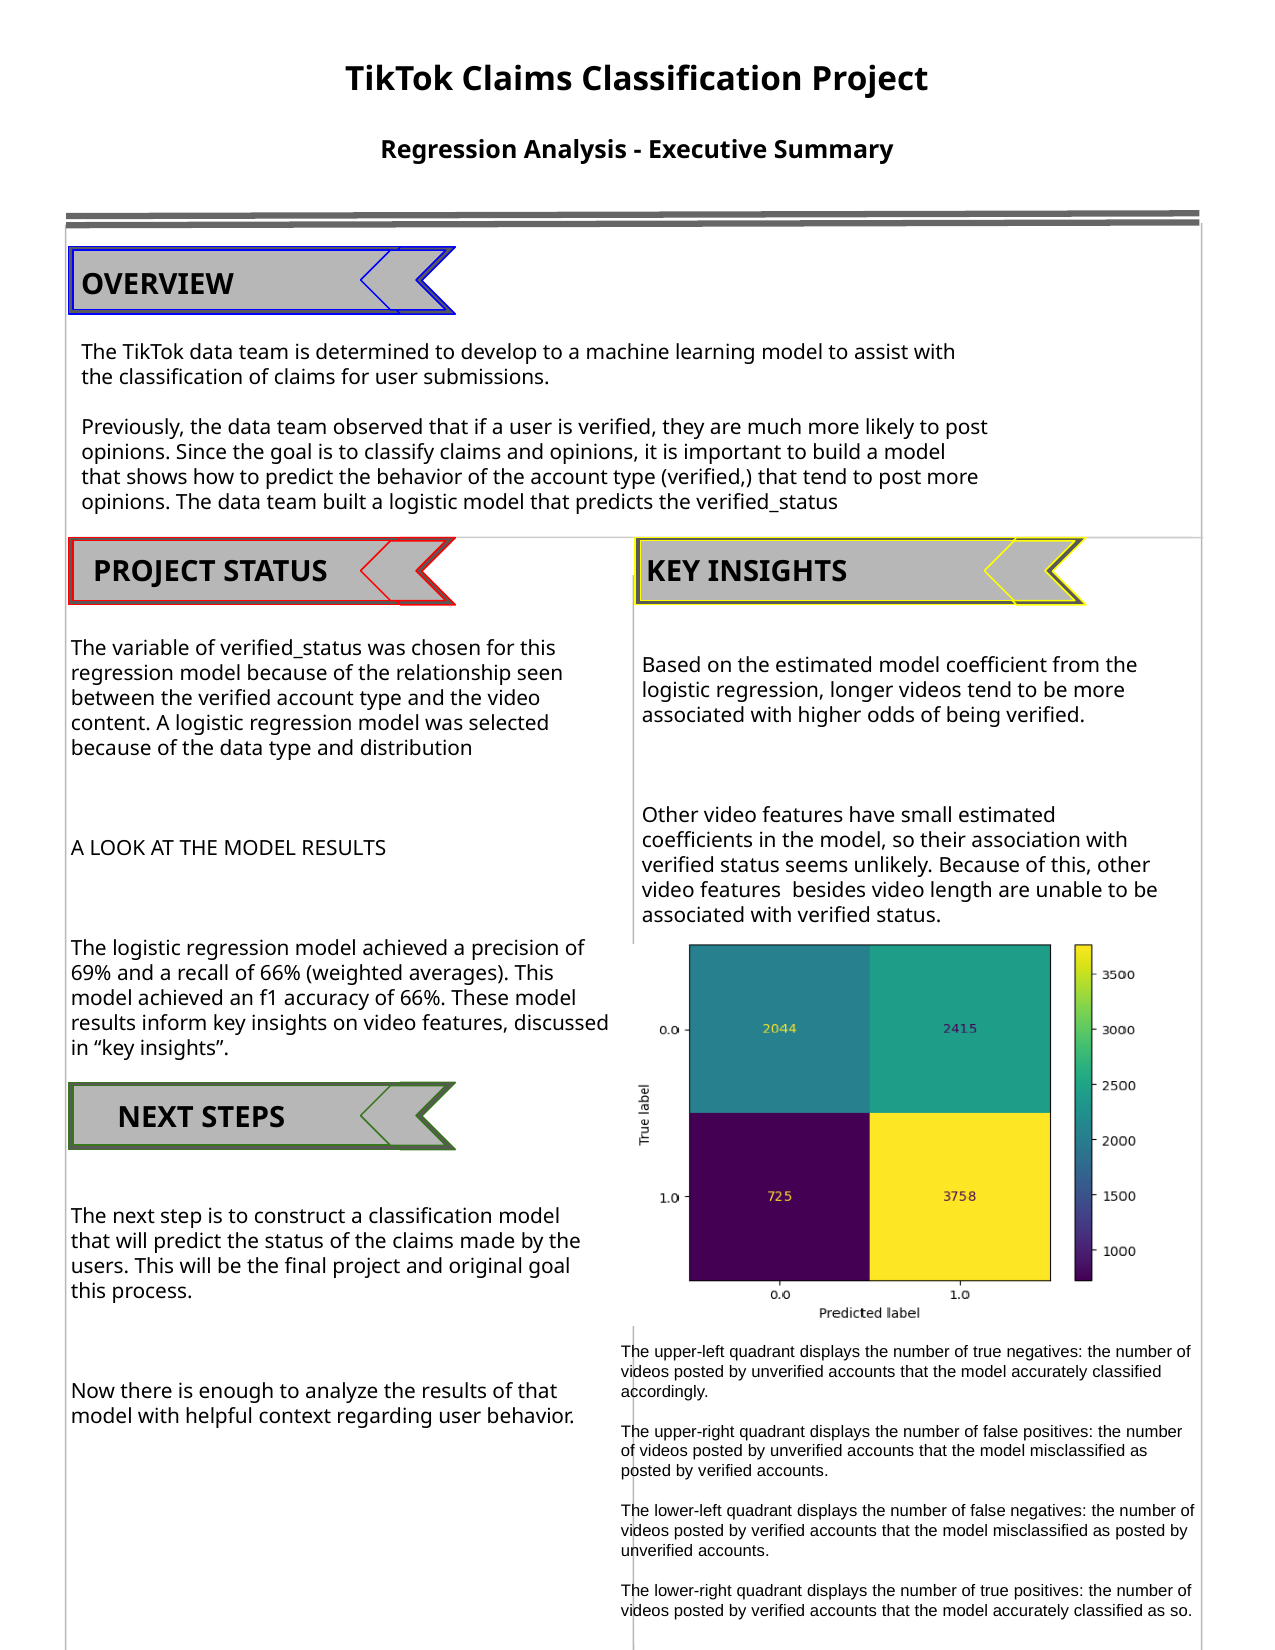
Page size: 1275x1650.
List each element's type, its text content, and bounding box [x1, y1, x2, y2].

text_box Based on the estimated model coefficient from the logistic regression, longer videos tend to be more associated with higher odds of being verified. Other video features have small estimated coefficients in the model, so their association with verified status seems unlikely. Because of this, other video features besides video length are unable to be associated with verified status. [626, 636, 1177, 942]
text_box TikTok Claims Classification Project Regression Analysis - Executive Summary [284, 44, 990, 179]
text_box The TikTok data team is determined to develop to a machine learning model to assist with the classification of claims for user submissions. Previously, the data team observed that if a user is verified, they are much more likely to post opinions. Since the goal is to classify claims and opinions, it is important to build a model that shows how to predict the behavior of the account type (verified,) that tend to post more opinions. The data team built a logistic model that predicts the verified_status [66, 323, 1004, 529]
text_box The next step is to construct a classification model that will predict the status of the claims made by the users. This will be the final project and original goal this process. Now there is enough to analyze the results of that model with helpful context regarding user behavior. [55, 1187, 606, 1443]
picture [626, 944, 1177, 1326]
text_box The variable of verified_status was chosen for this regression model because of the relationship seen between the verified account type and the video content. A logistic regression model was selected because of the data type and distribution A LOOK AT THE MODEL RESULTS The logistic regression model achieved a precision of 69% and a recall of 66% (weighted averages). This model achieved an f1 accuracy of 66%. These model results inform key insights on video features, discussed in “key insights”. [55, 620, 627, 1123]
text_box The upper-left quadrant displays the number of true negatives: the number of videos posted by unverified accounts that the model accurately classified accordingly. The upper-right quadrant displays the number of false positives: the number of videos posted by unverified accounts that the model misclassified as posted by verified accounts. The lower-left quadrant displays the number of false negatives: the number of videos posted by verified accounts that the model misclassified as posted by unverified accounts. The lower-right quadrant displays the number of true positives: the number of videos posted by verified accounts that the model accurately classified as so. [605, 1325, 1217, 1650]
